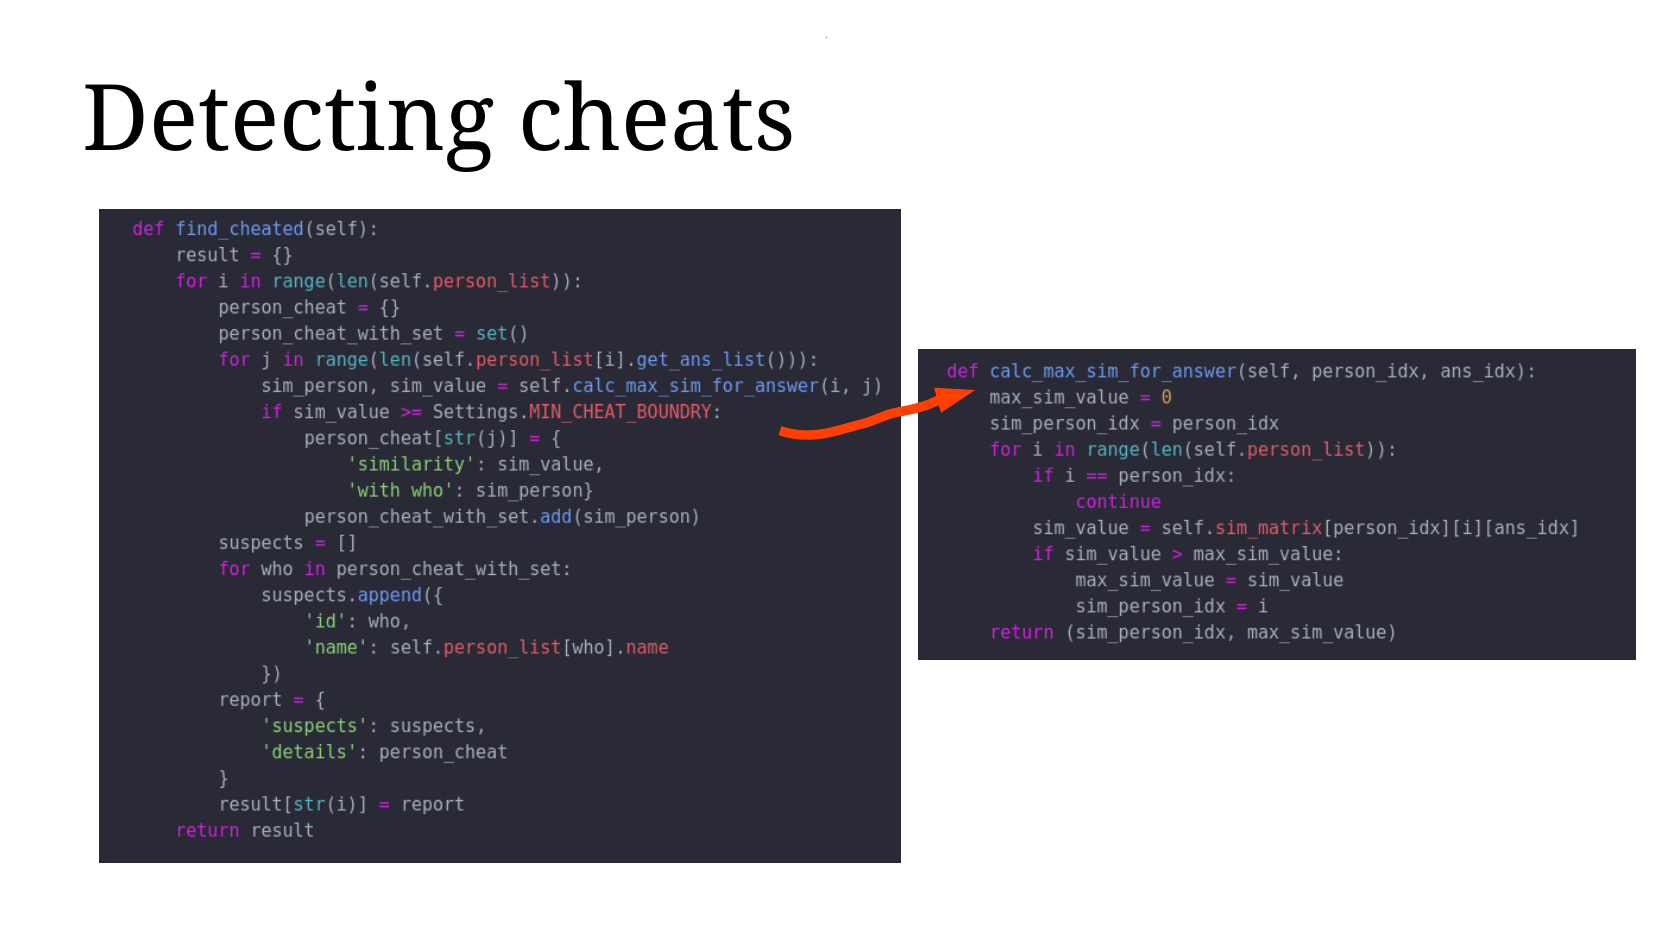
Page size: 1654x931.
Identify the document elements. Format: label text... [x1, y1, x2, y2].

picture [918, 349, 1636, 661]
title Detecting cheats [82, 37, 1571, 193]
picture [99, 209, 901, 863]
